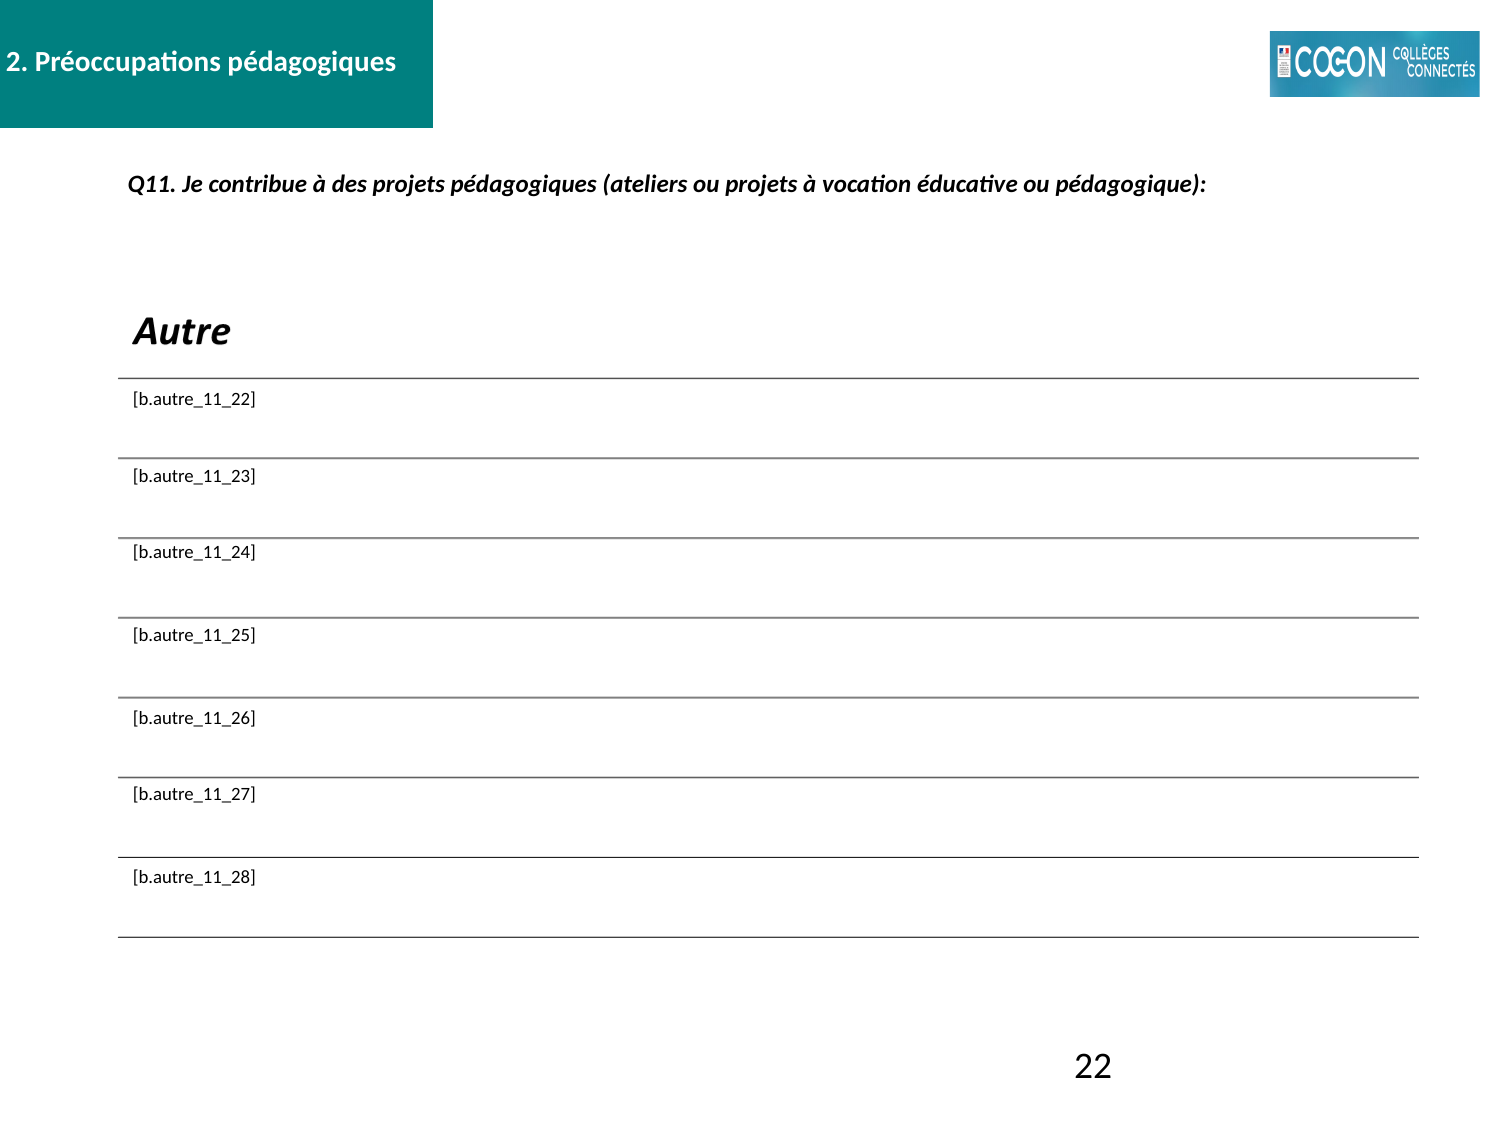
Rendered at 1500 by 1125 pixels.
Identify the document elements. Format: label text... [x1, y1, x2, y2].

text_box Q11. Je contribue à des projets pédagogiques (ateliers ou projets à vocation éducative ou pédagogique): [112, 166, 1407, 221]
text_box [b.autre_11_27] [118, 779, 1419, 857]
text_box [b.autre_11_22] [118, 383, 1419, 460]
picture [108, 292, 1419, 938]
text_box [b.autre_11_23] [118, 460, 1419, 537]
picture [1269, 31, 1480, 97]
text_box [b.autre_11_26] [118, 702, 1419, 779]
text_box [b.autre_11_28] [118, 862, 1419, 939]
text_box 2. Préoccupations pédagogiques [0, 0, 433, 128]
text_box [b.autre_11_25] [118, 620, 1419, 697]
text_box [b.autre_11_24] [118, 537, 1419, 615]
text_box <numéro> [1059, 1042, 1397, 1103]
